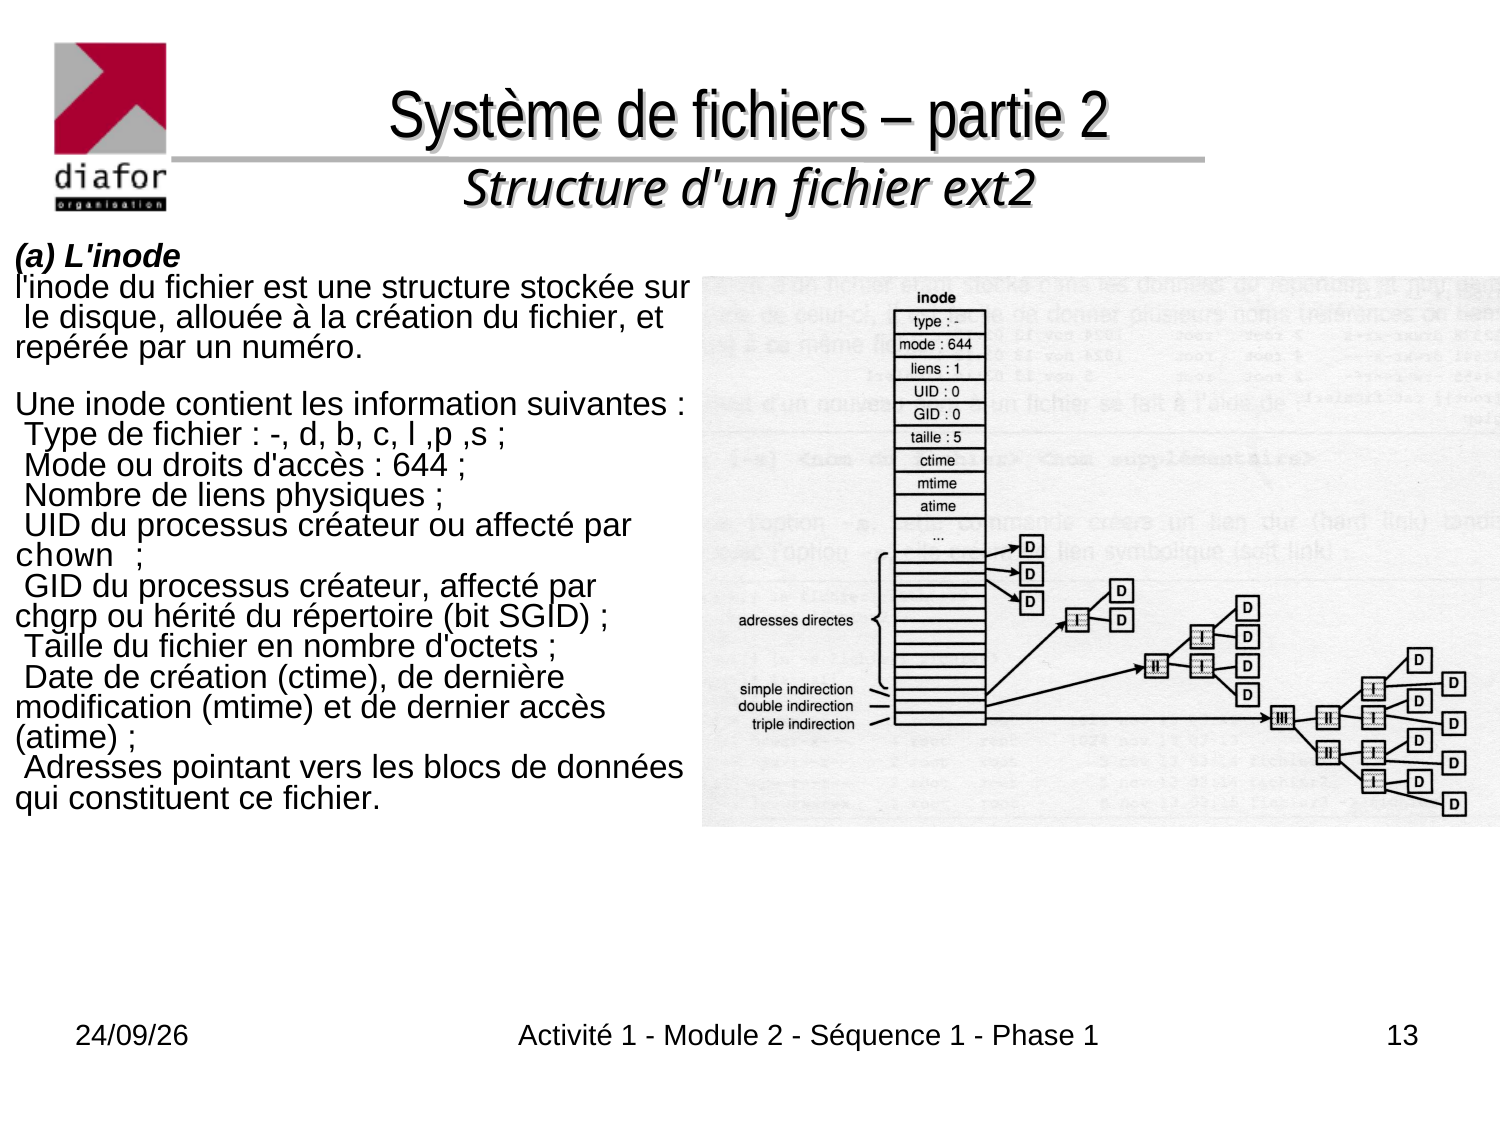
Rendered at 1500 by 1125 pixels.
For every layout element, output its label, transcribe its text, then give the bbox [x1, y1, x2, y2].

picture [53, 42, 168, 213]
picture [702, 276, 1500, 827]
title Système de fichiers – partie 2 Structure d'un fichier ext2 [75, 45, 1426, 250]
text_box Une inode contient les information suivantes : Type de fichier : -, d, b, c, l ,p ,s ; Mode ou droits d'accès : 644 ; Nombre de liens physiques ; UID du processus créateur ou affecté par chown ; GID du processus créateur, affecté par chgrp ou hérité du répertoire (bit SGID) ; Taille du fichier en nombre d'octets ; Date de création (ctime), de dernière modification (mtime) et de dernier accès (atime) ; Adresses pointant vers les blocs de données qui constituent ce fichier. [0, 383, 710, 823]
text_box (a) L'inode l'inode du fichier est une structure stockée sur le disque, allouée à la création du fichier, et repérée par un numéro. [0, 236, 707, 373]
